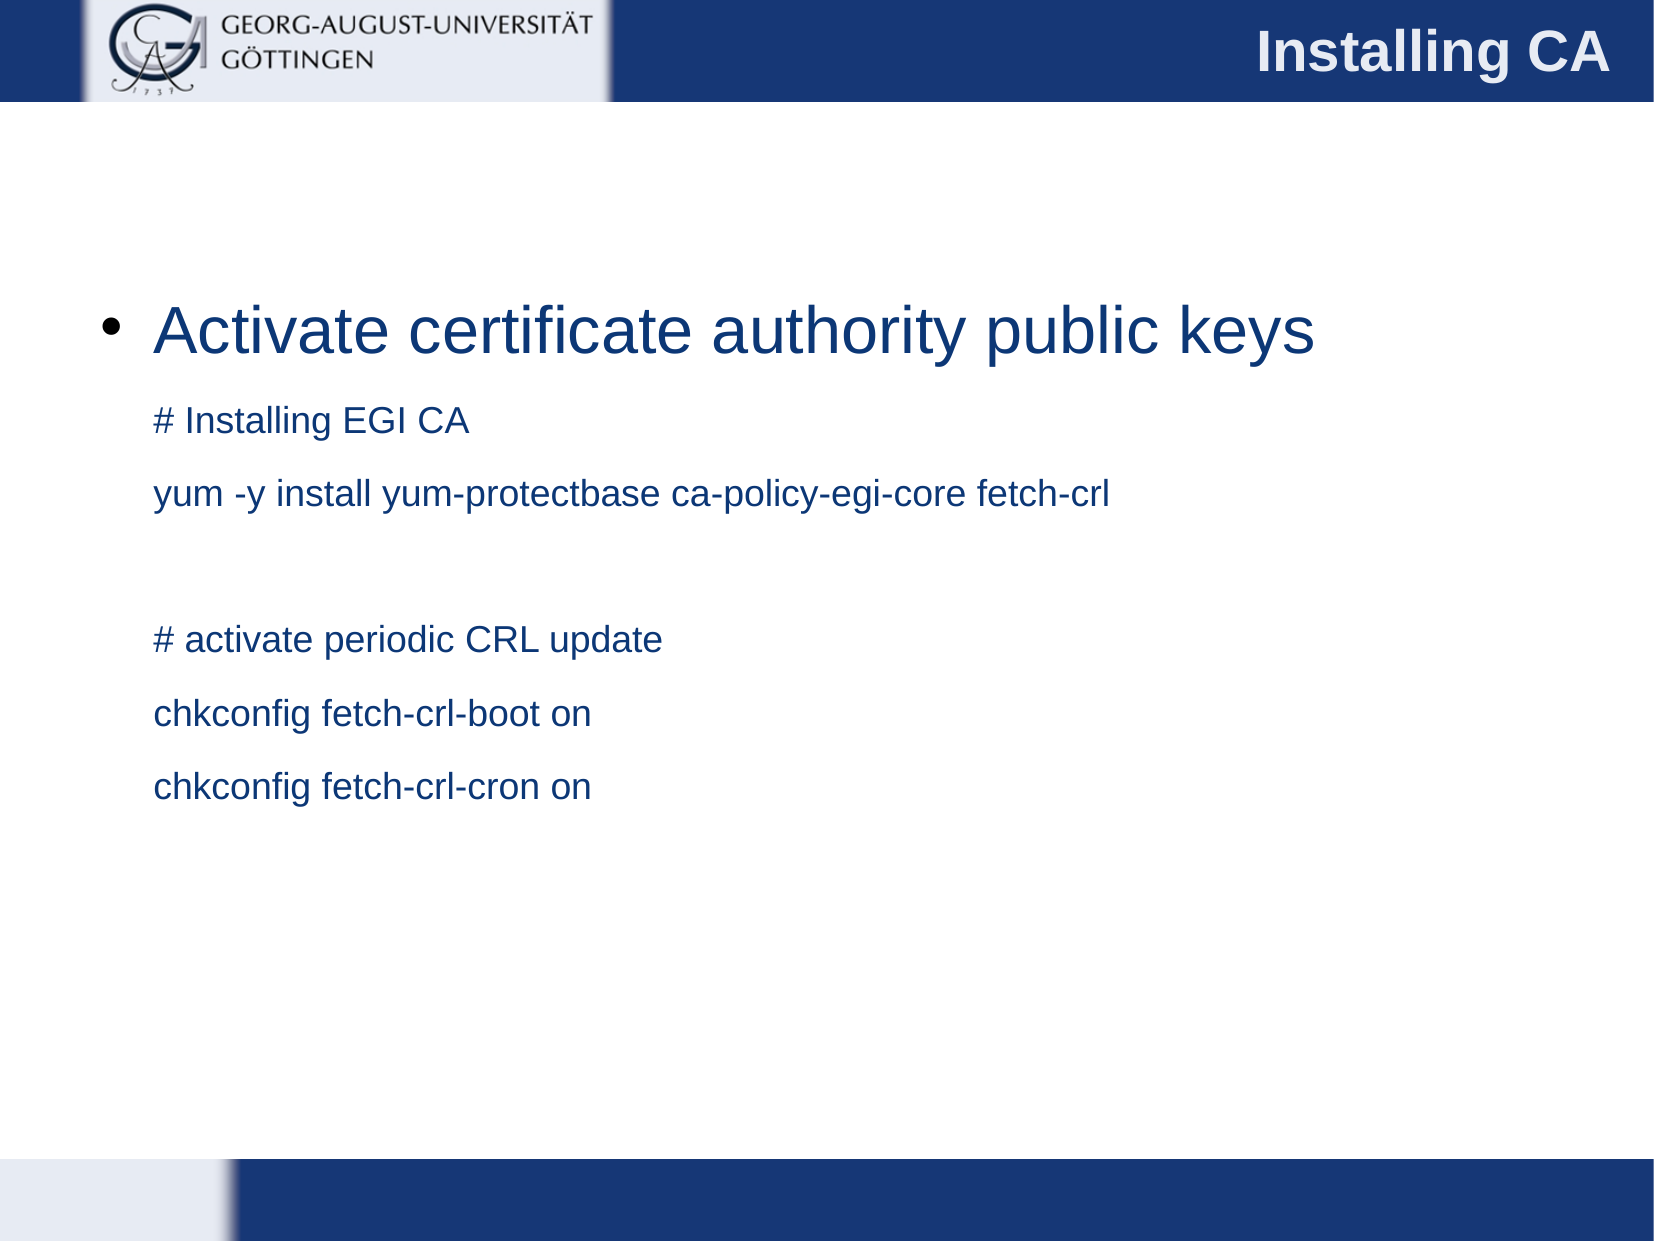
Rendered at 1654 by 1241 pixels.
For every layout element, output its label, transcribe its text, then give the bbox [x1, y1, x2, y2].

list Activate certificate authority public keys # Installing EGI CA yum -y install yum-protectbase ca-policy-egi-core fetch-crl # activate periodic CRL update chkconfig fetch-crl-boot on chkconfig fetch-crl-cron on [82, 290, 1571, 1109]
title Installing CA [637, 0, 1613, 100]
picture [0, 0, 1654, 102]
picture [0, 1159, 1654, 1241]
